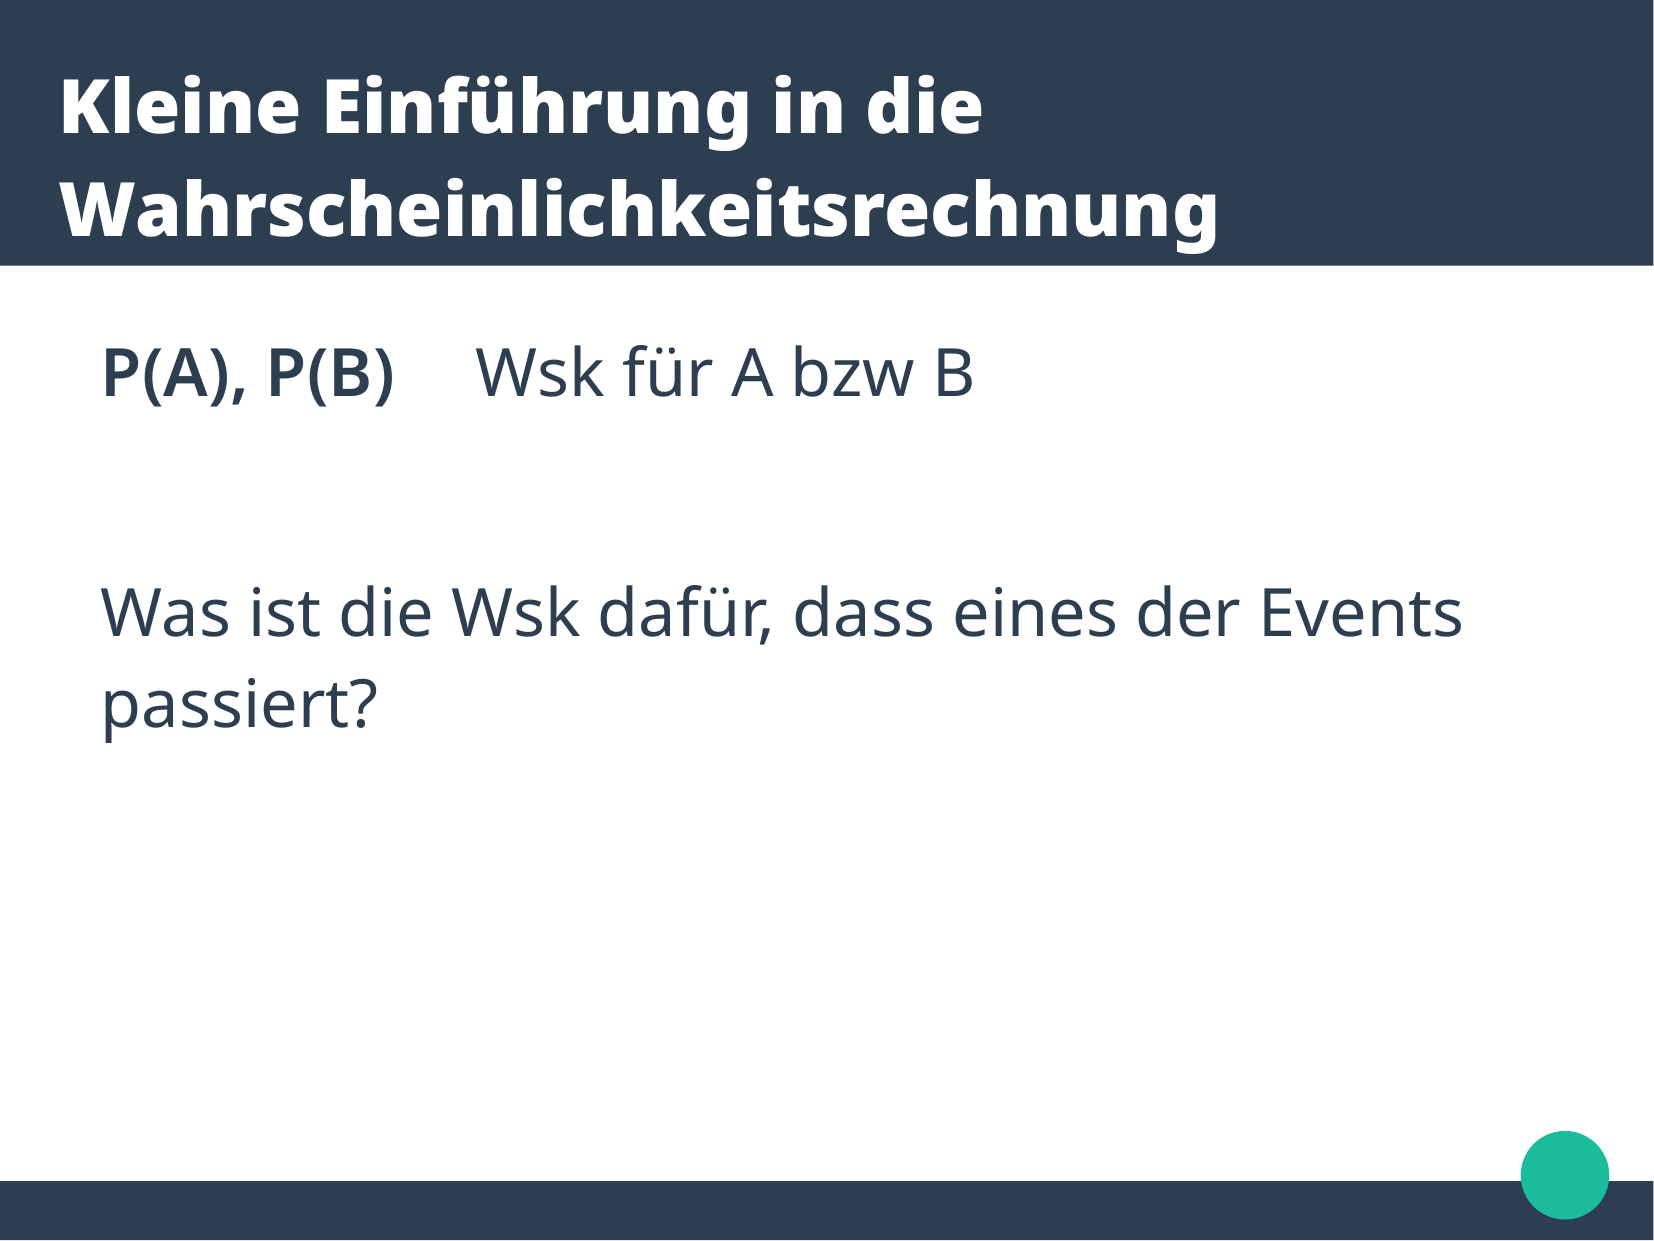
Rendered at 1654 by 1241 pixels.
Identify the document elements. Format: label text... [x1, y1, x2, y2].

list P(A), P(B) Wsk für A bzw B Was ist die Wsk dafür, dass eines der Events passiert? [30, 324, 1595, 1152]
title Kleine Einführung in die Wahrscheinlichkeitsrechnung [59, 53, 1595, 212]
